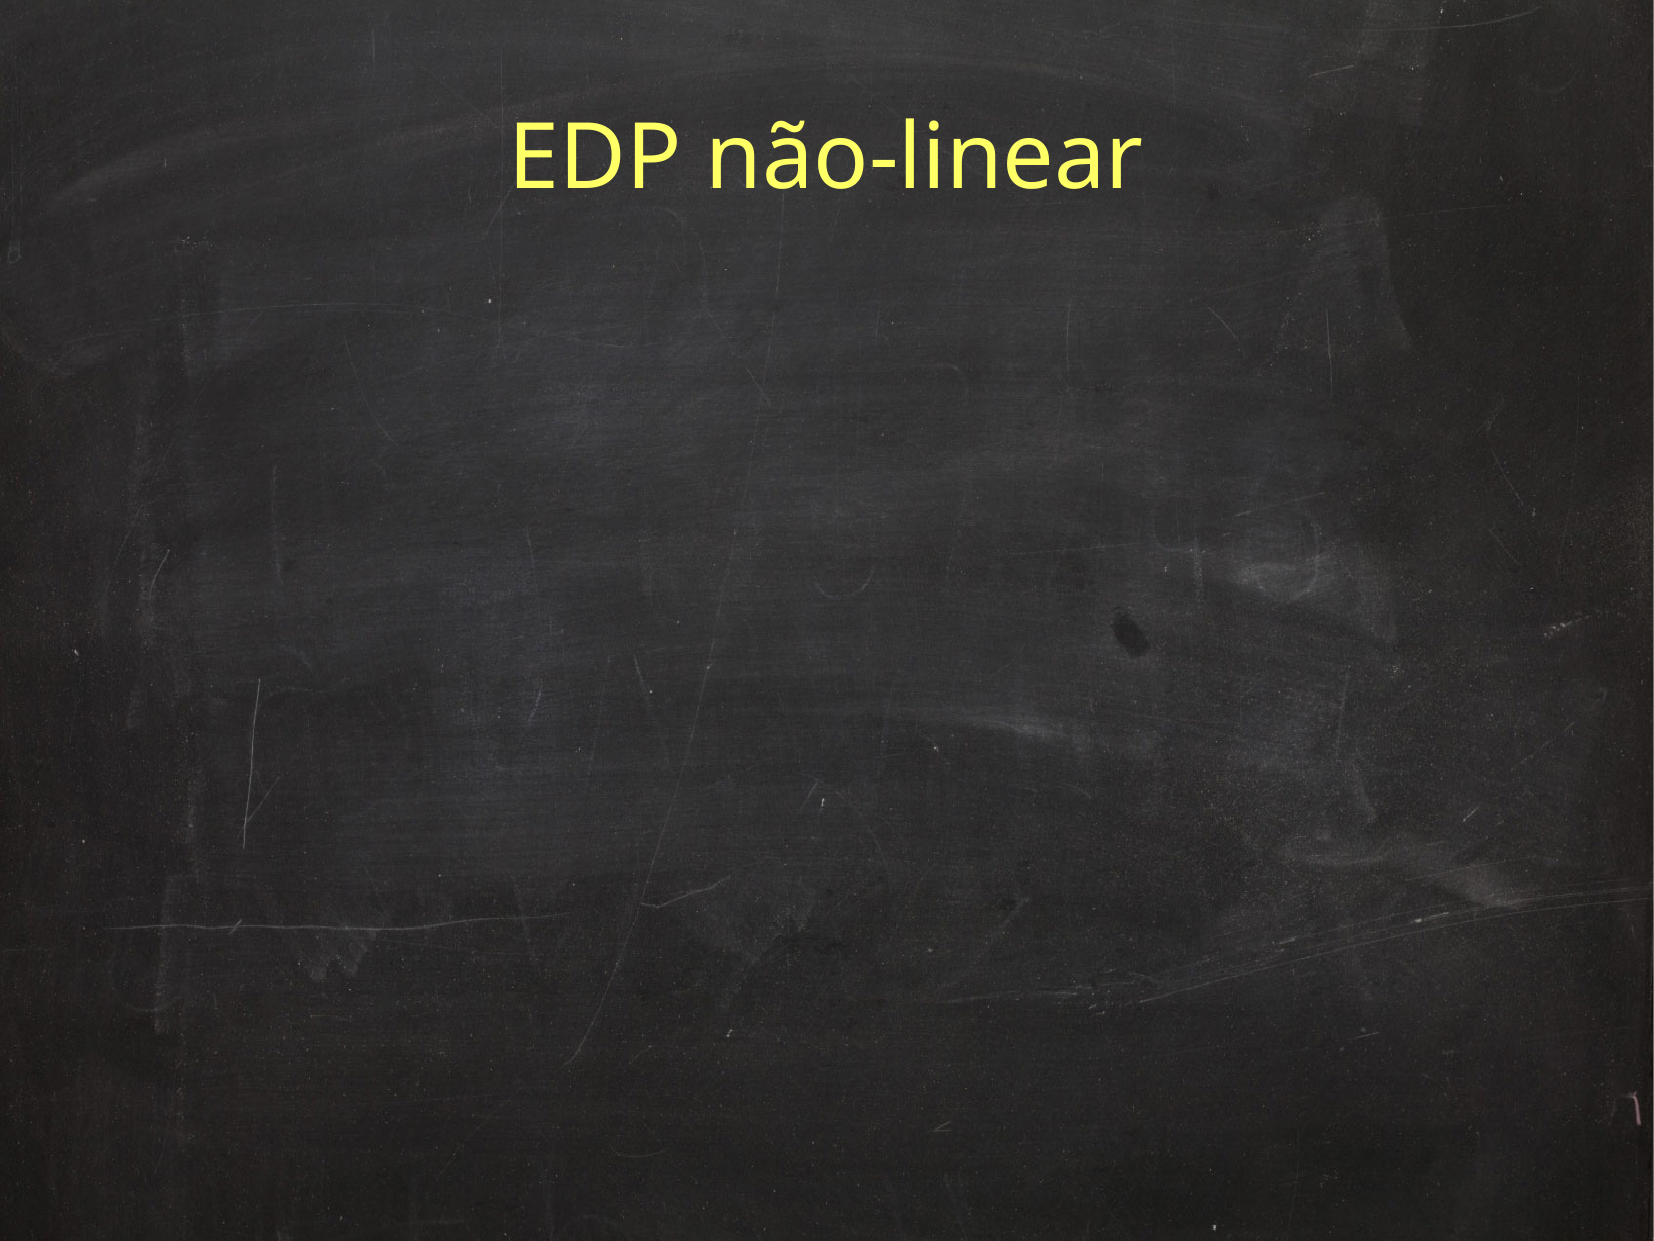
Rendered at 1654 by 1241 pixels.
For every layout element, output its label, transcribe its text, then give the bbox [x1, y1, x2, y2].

picture [0, 0, 1654, 1241]
title EDP não-linear [82, 56, 1571, 250]
